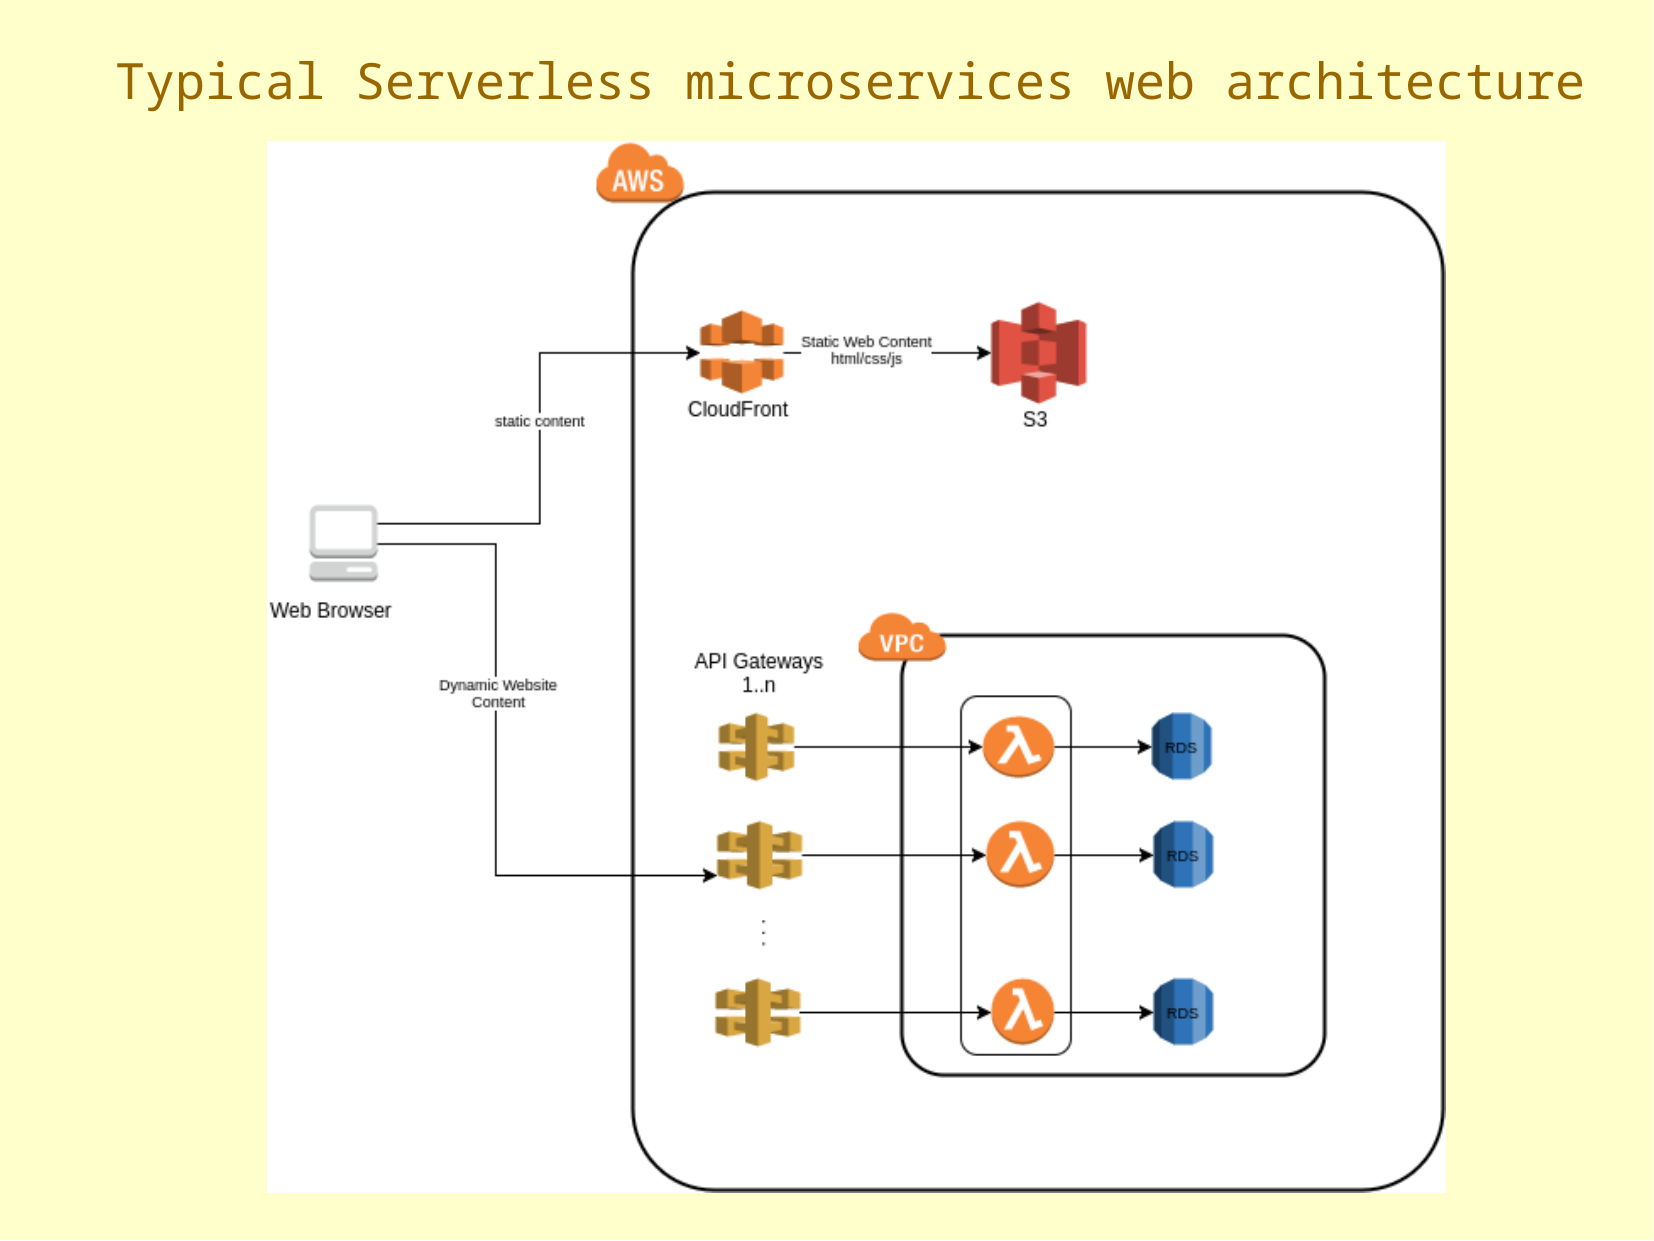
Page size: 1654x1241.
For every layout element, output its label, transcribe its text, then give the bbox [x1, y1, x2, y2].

picture [267, 141, 1446, 1193]
title Typical Serverless microservices web architecture [47, 0, 1654, 184]
